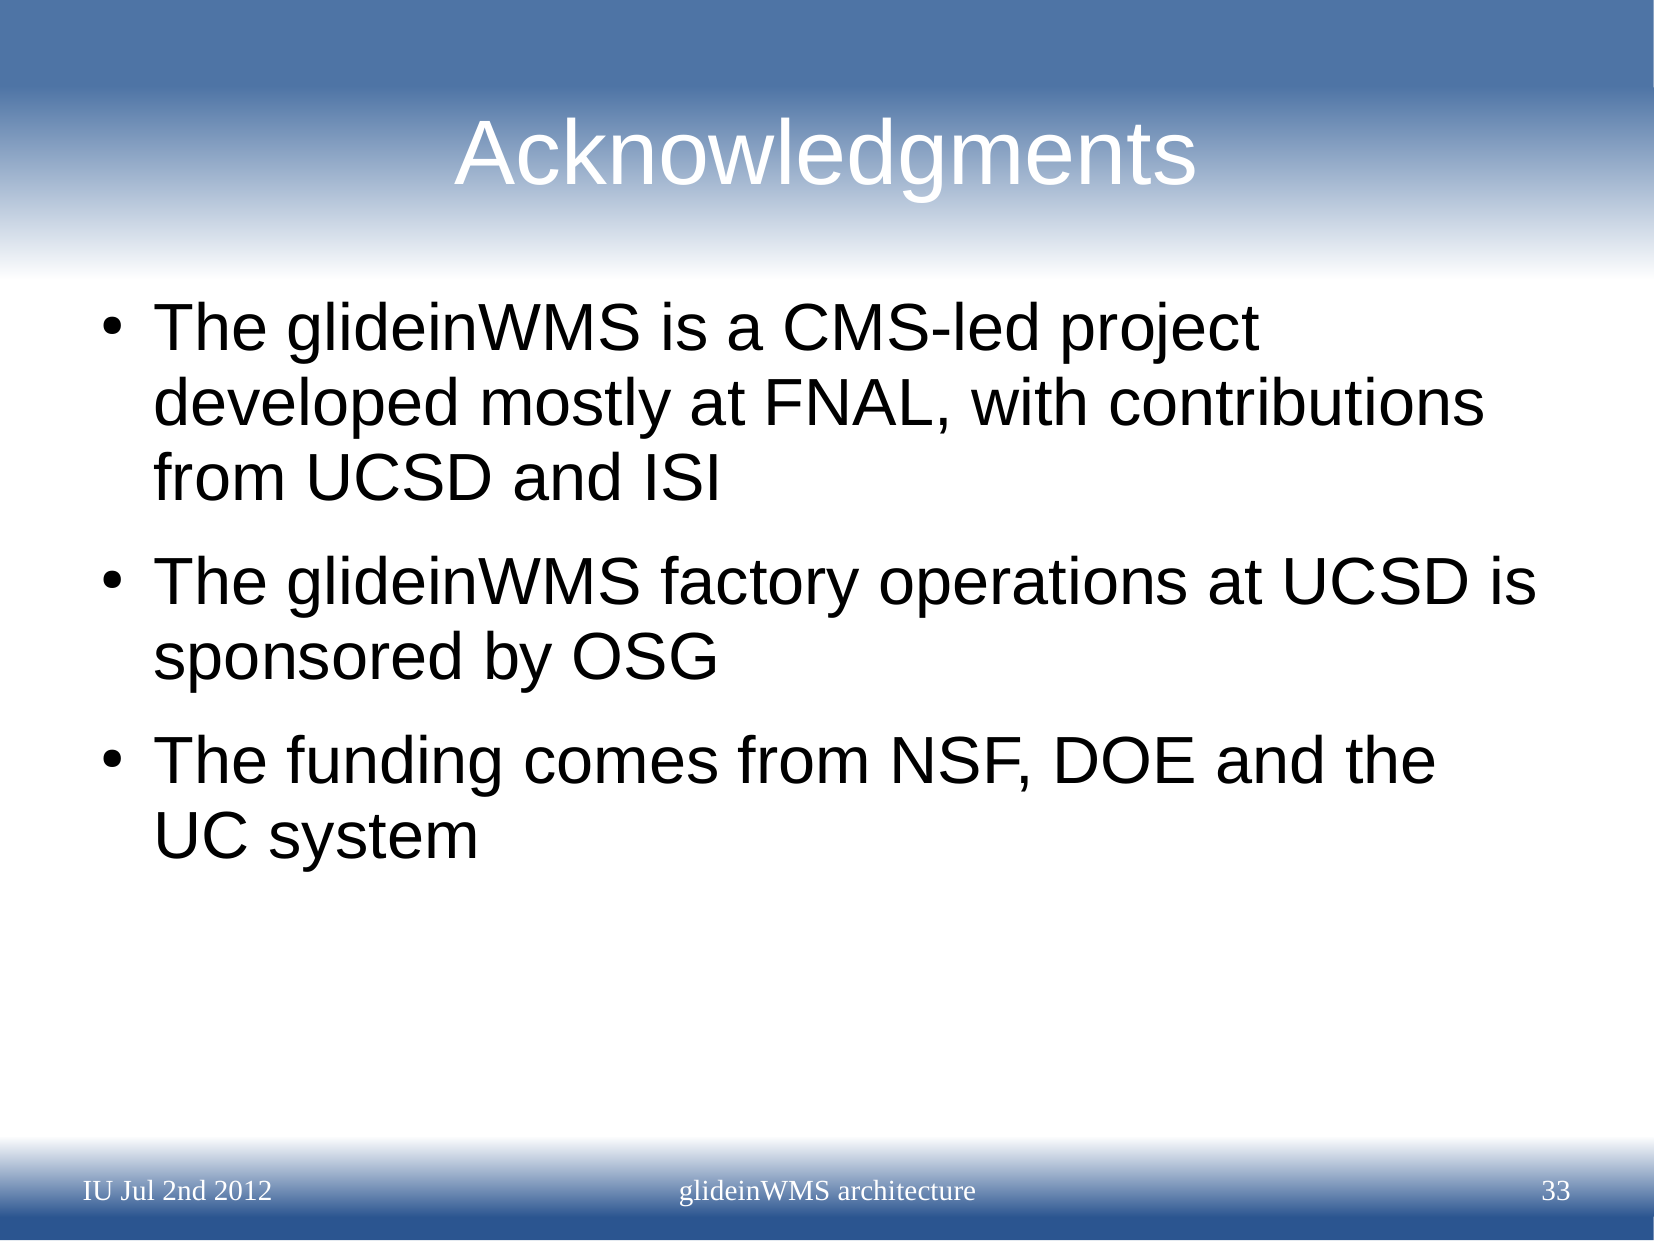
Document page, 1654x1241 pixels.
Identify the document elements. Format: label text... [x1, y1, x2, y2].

title Acknowledgments [82, 56, 1571, 250]
list The glideinWMS is a CMS-led project developed mostly at FNAL, with contributions from UCSD and ISI The glideinWMS factory operations at UCSD is sponsored by OSG The funding comes from NSF, DOE and the UC system [82, 290, 1571, 1109]
